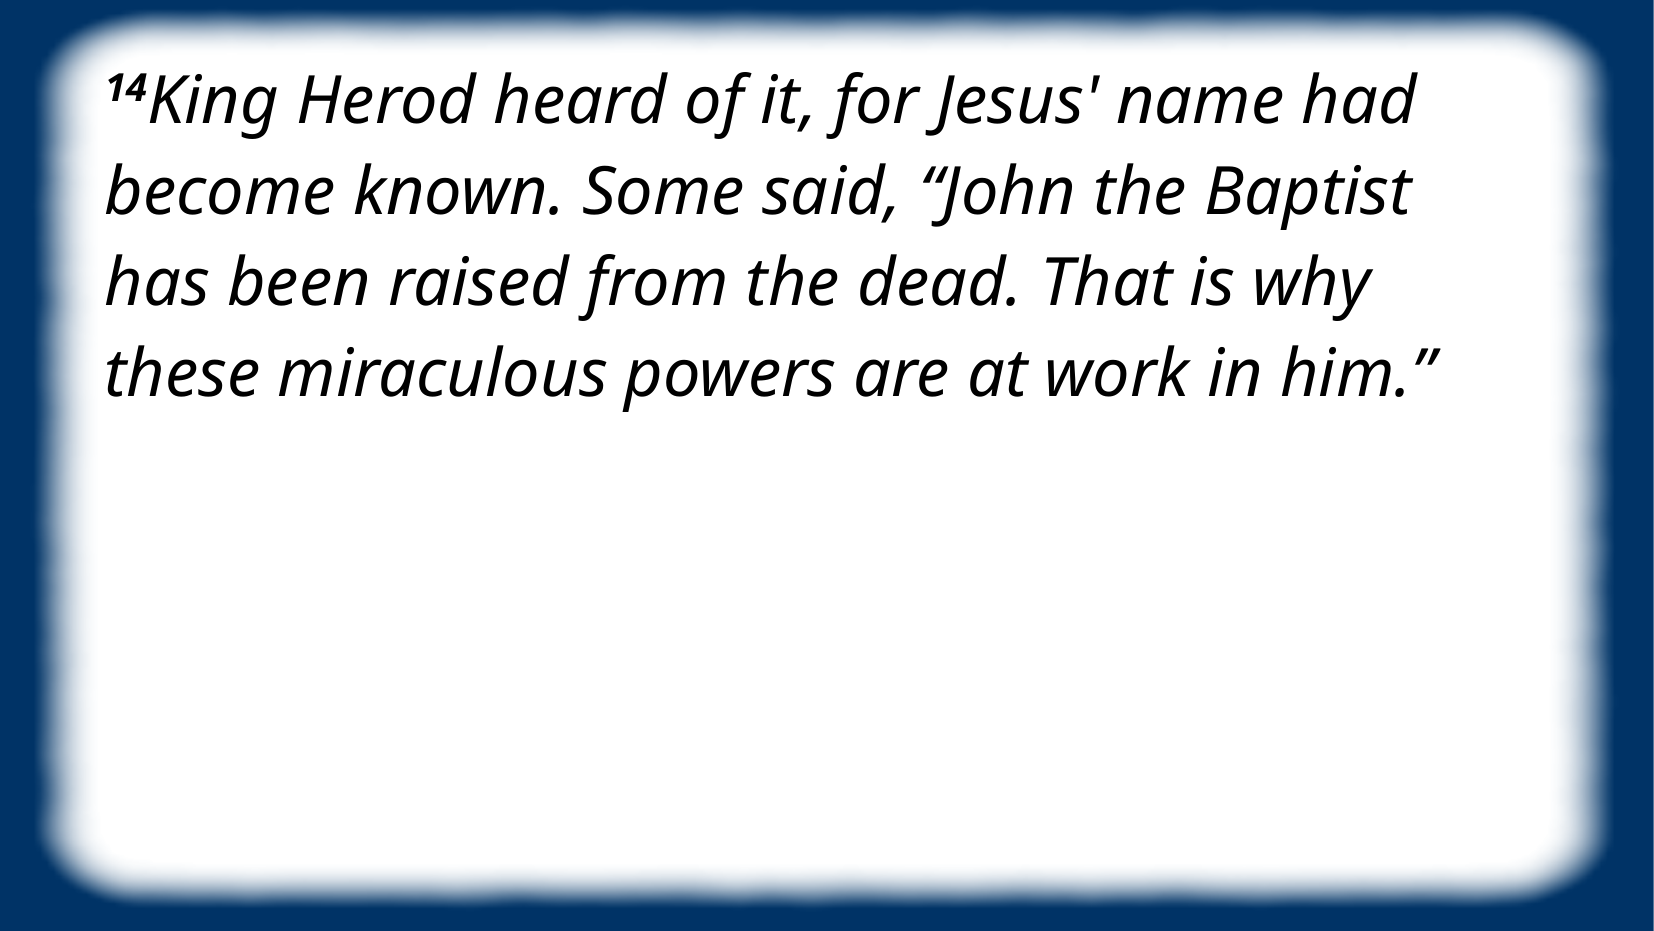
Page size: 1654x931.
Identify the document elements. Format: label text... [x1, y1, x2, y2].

picture [0, 0, 1654, 931]
text_box 14King Herod heard of it, for Jesus' name had become known. Some said, “John the Baptist has been raised from the dead. That is why these miraculous powers are at work in him.” [90, 45, 1546, 415]
